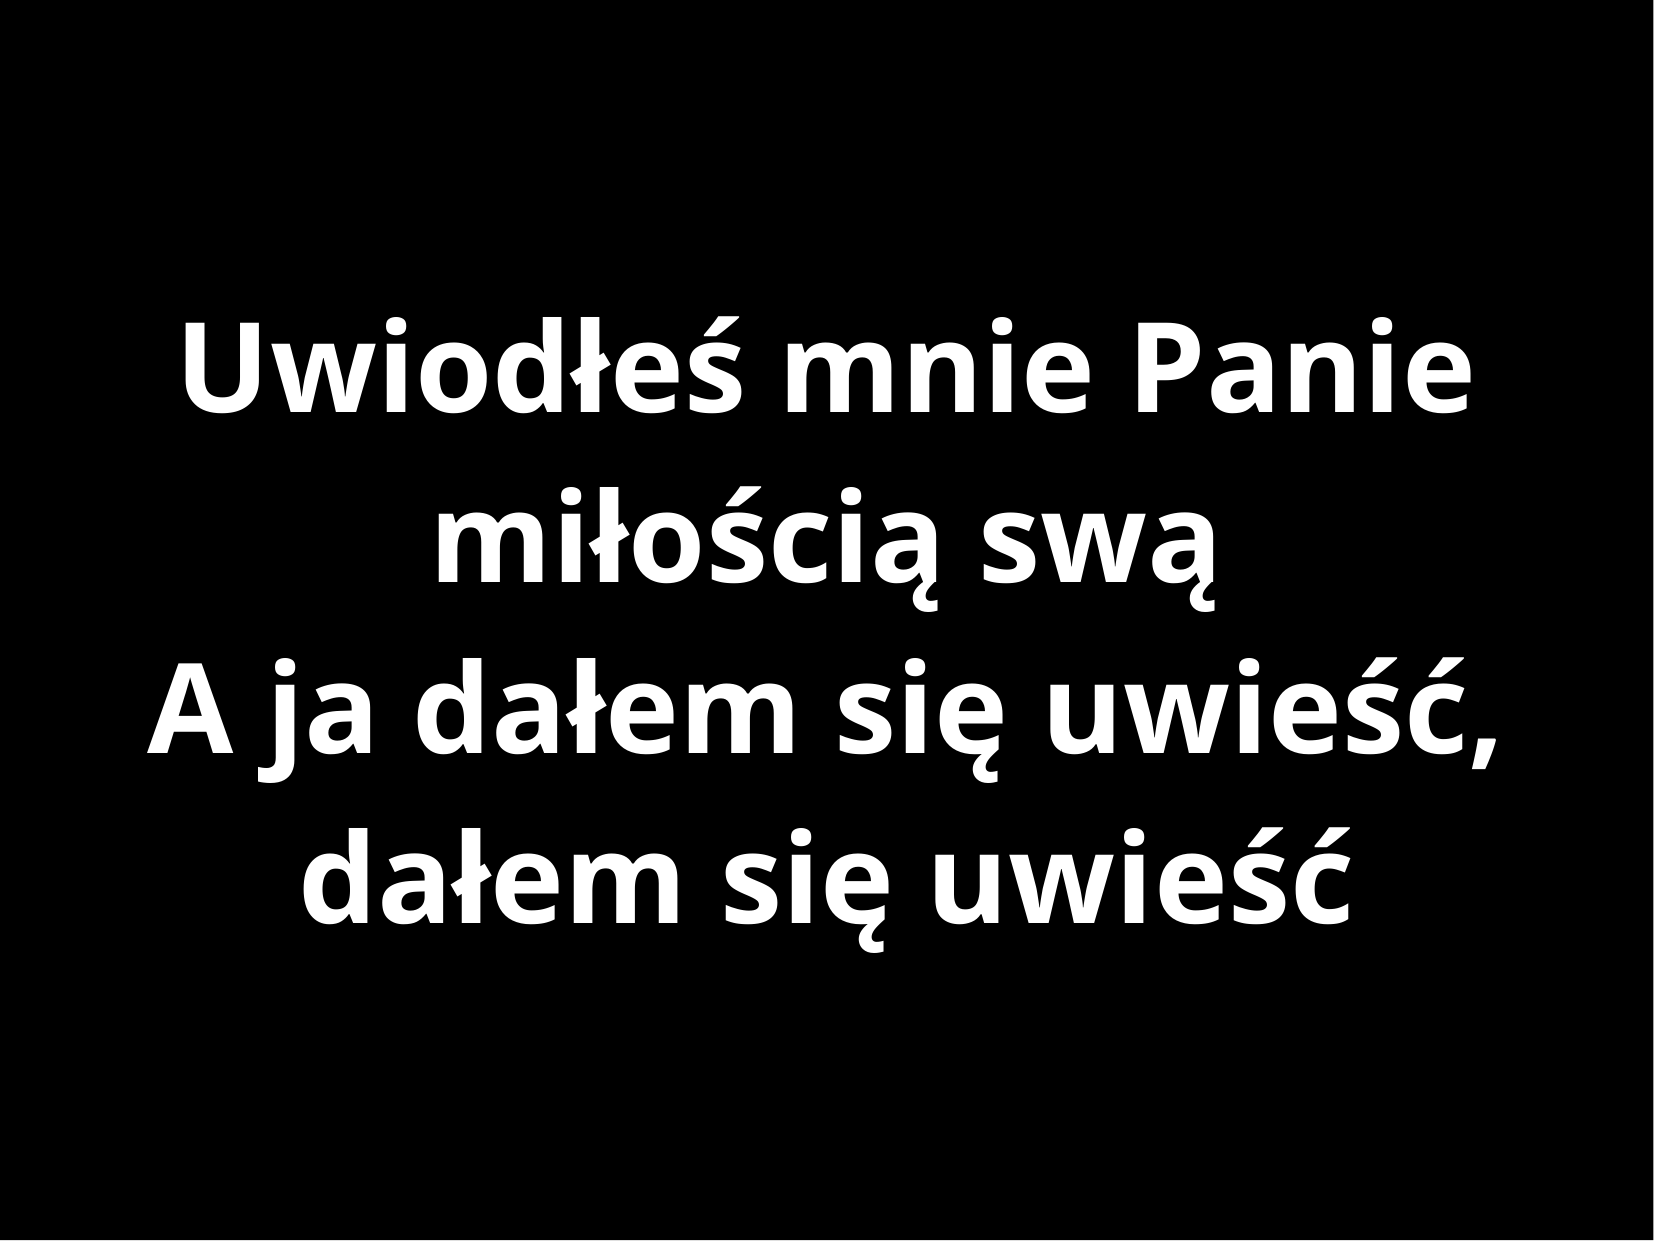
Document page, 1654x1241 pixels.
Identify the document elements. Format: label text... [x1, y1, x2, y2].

title Uwiodłeś mnie Panie miłością swą A ja dałem się uwieść, dałem się uwieść [0, 0, 1654, 1241]
